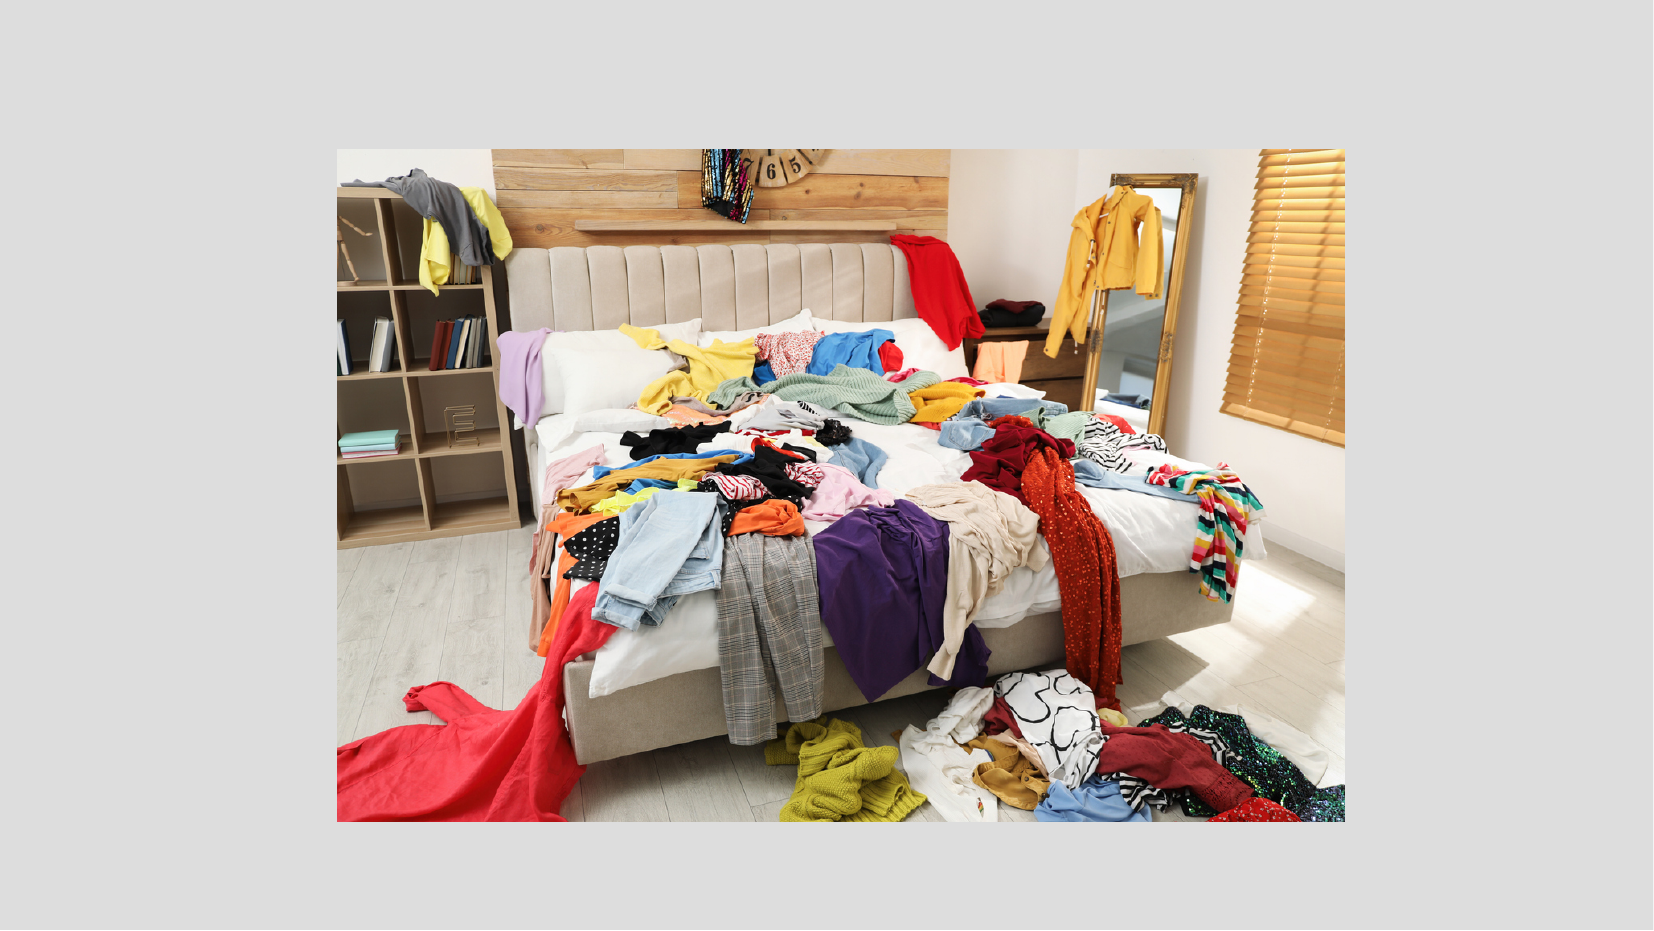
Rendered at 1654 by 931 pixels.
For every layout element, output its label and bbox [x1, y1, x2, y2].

picture [337, 149, 1345, 822]
